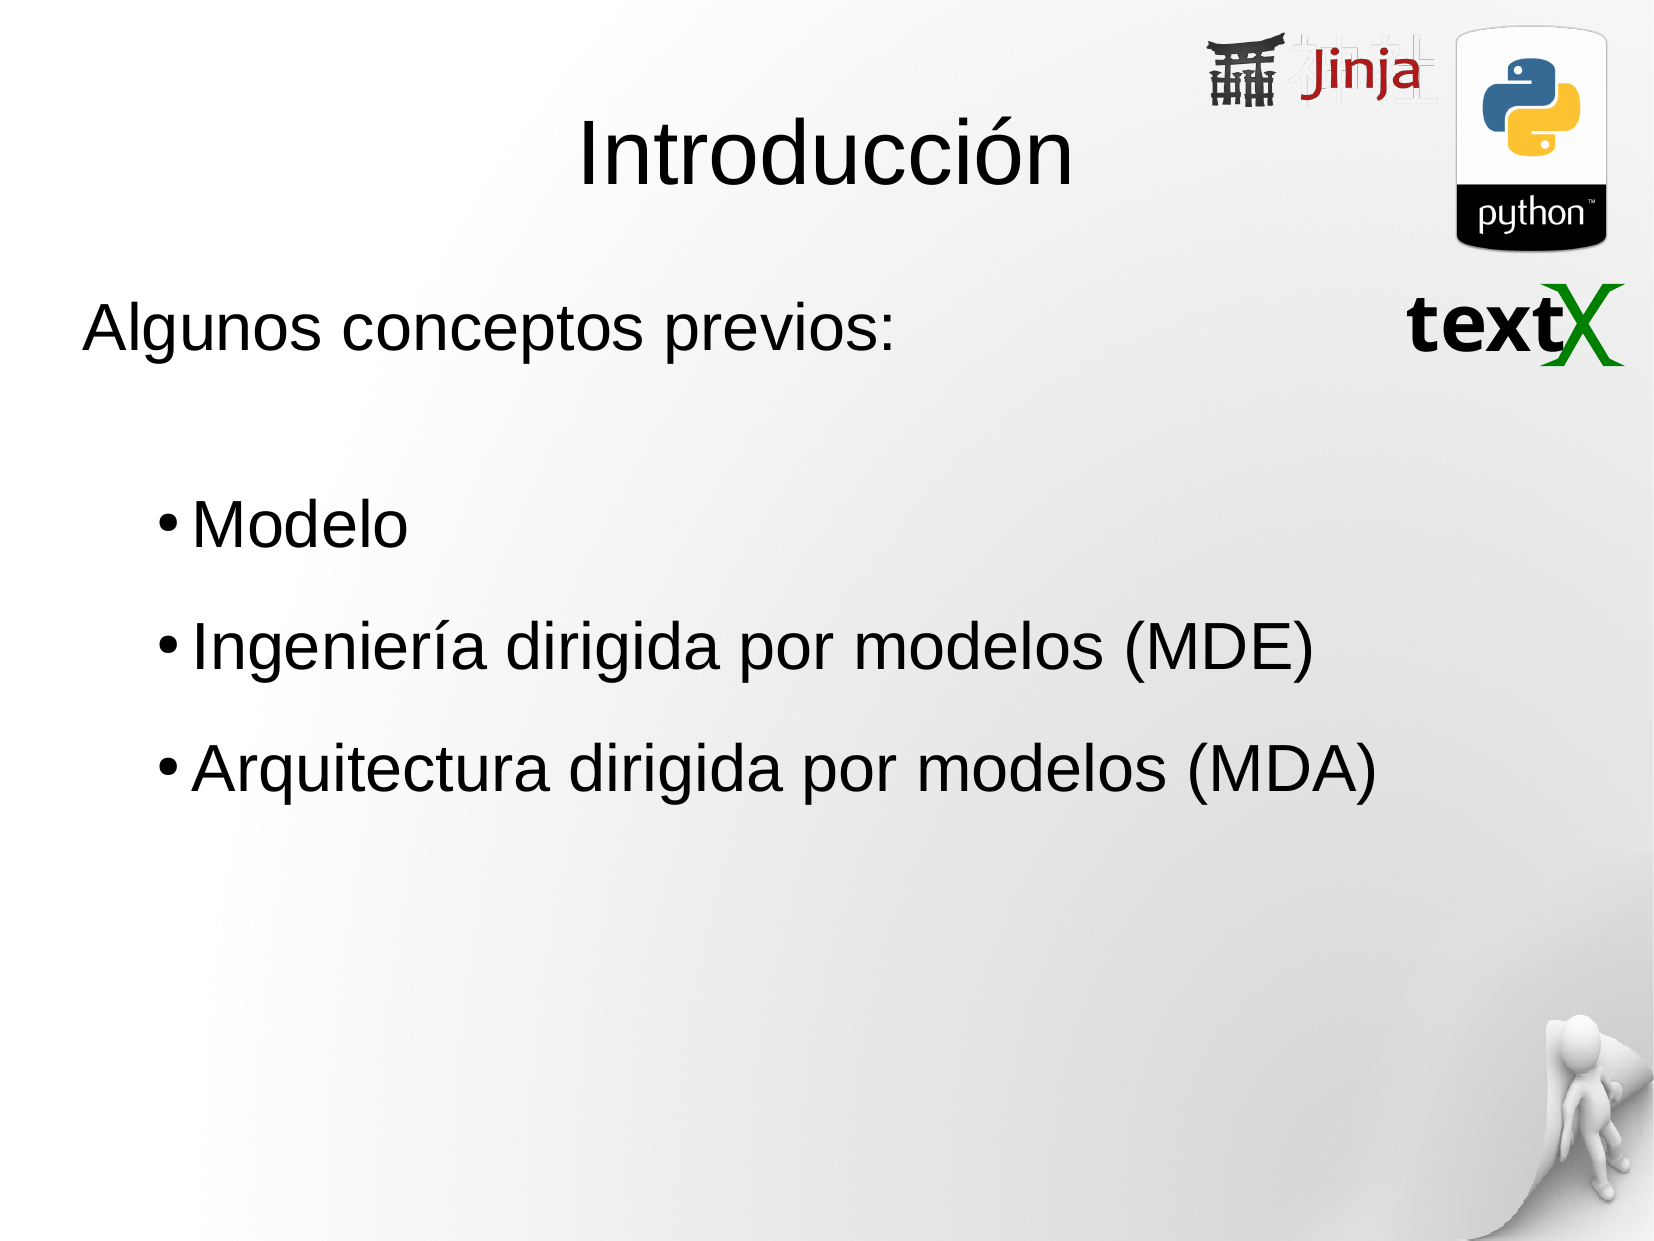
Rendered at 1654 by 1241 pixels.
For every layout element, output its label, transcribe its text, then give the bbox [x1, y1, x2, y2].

picture [0, 0, 1654, 1241]
title Introducción [82, 49, 1571, 257]
subtitle Algunos conceptos previos: Modelo Ingeniería dirigida por modelos (MDE) Arquitectura dirigida por modelos (MDA) [82, 290, 1571, 1010]
